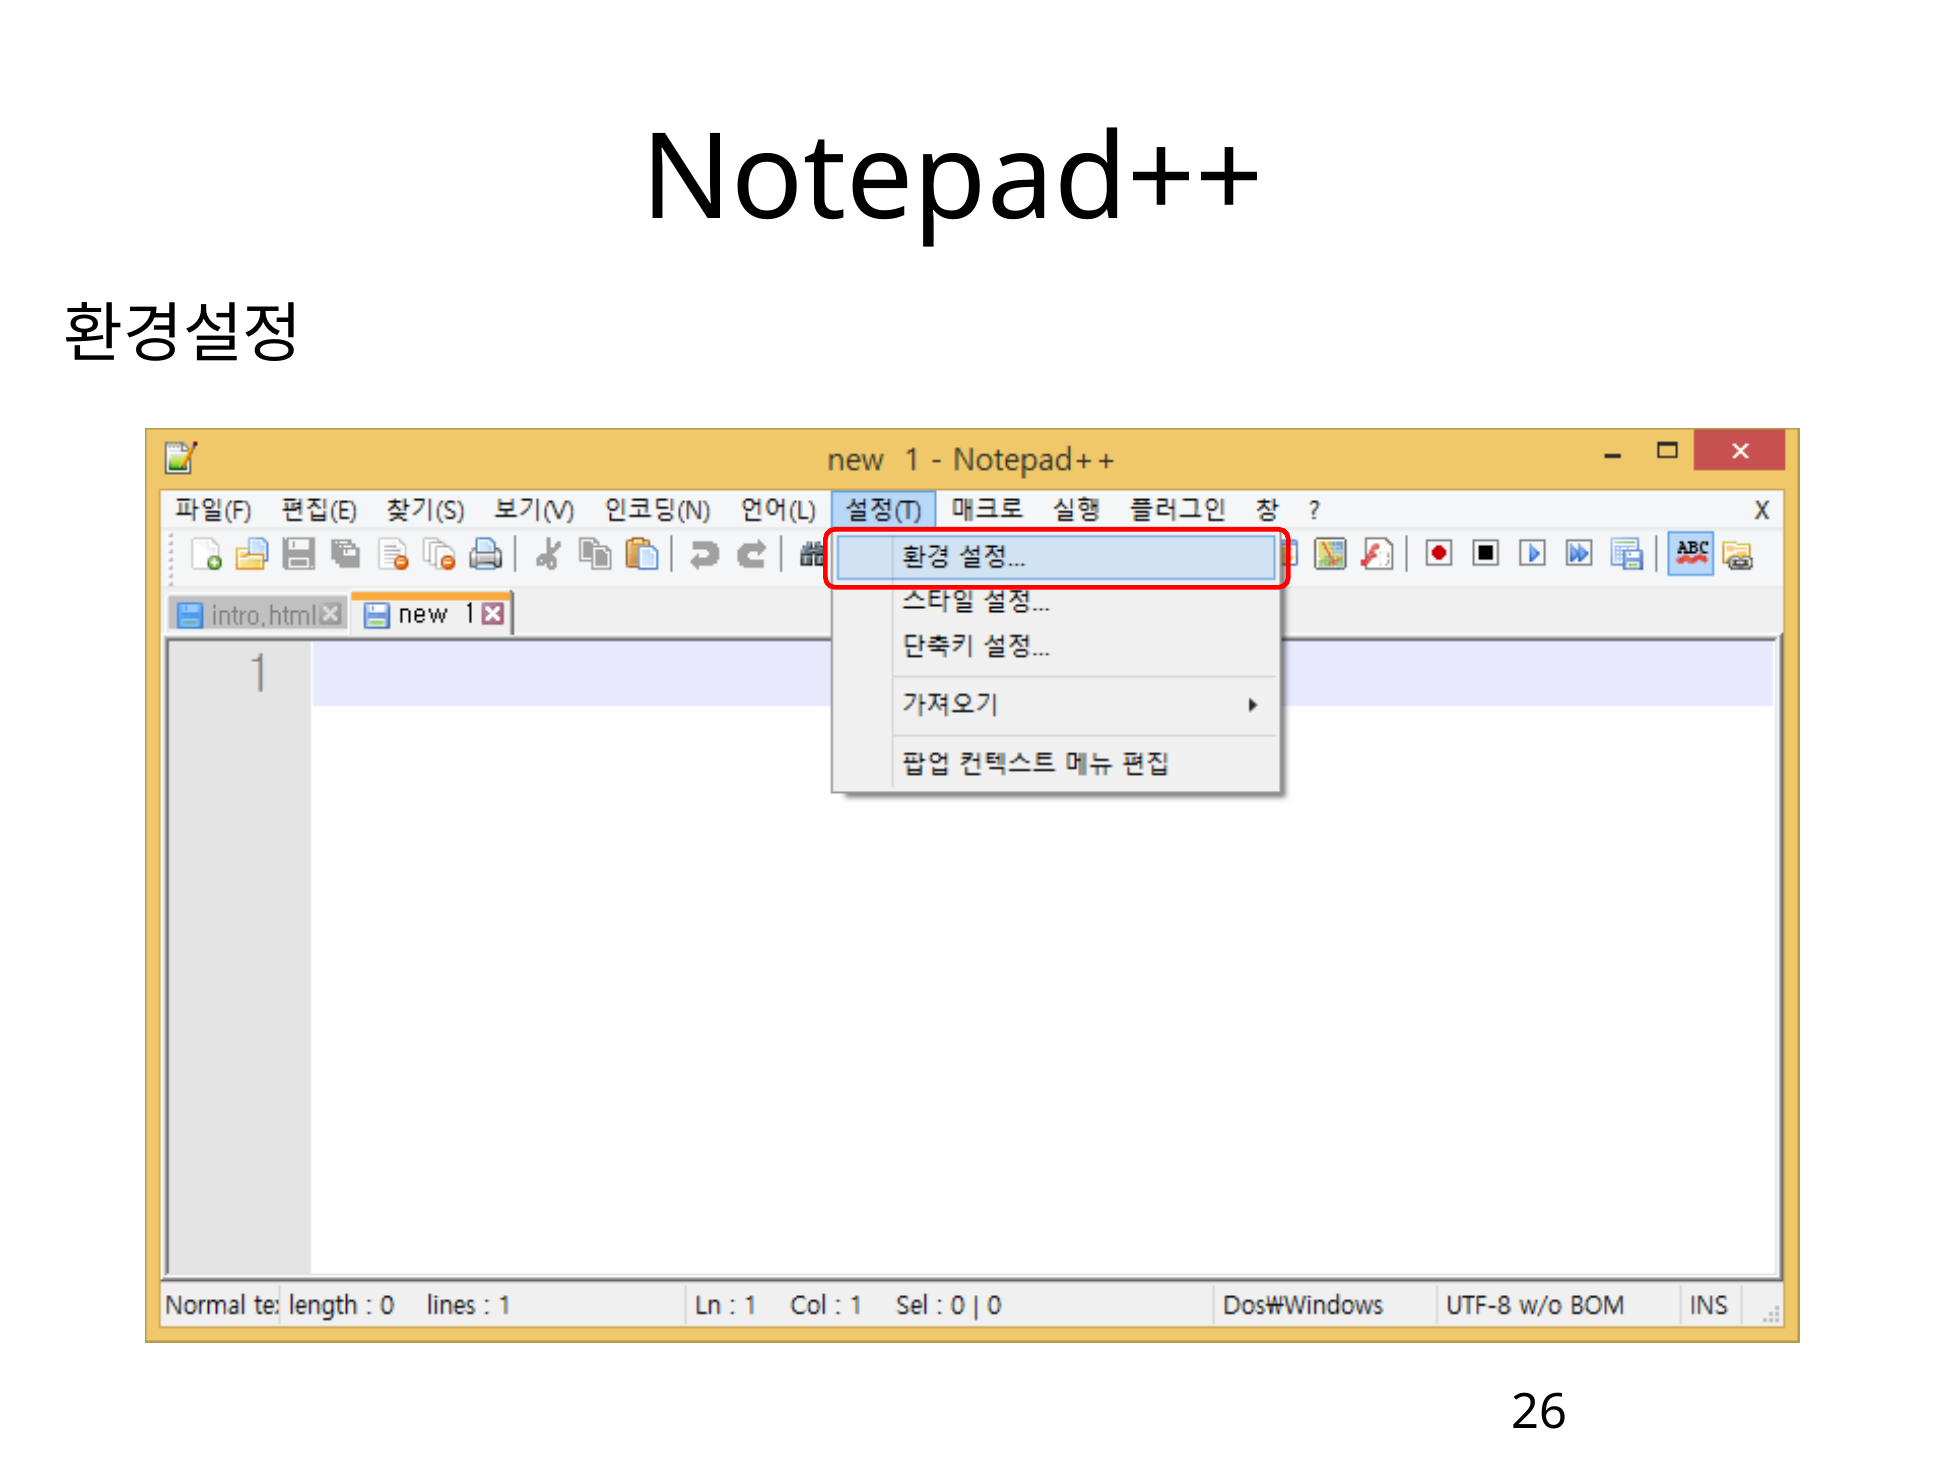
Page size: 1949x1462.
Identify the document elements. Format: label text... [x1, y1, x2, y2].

list 환경설정 [48, 284, 1897, 1343]
slide_number <숫자> [1496, 1372, 1899, 1462]
title Notepad++ [156, 92, 1749, 255]
picture [145, 428, 1800, 1343]
